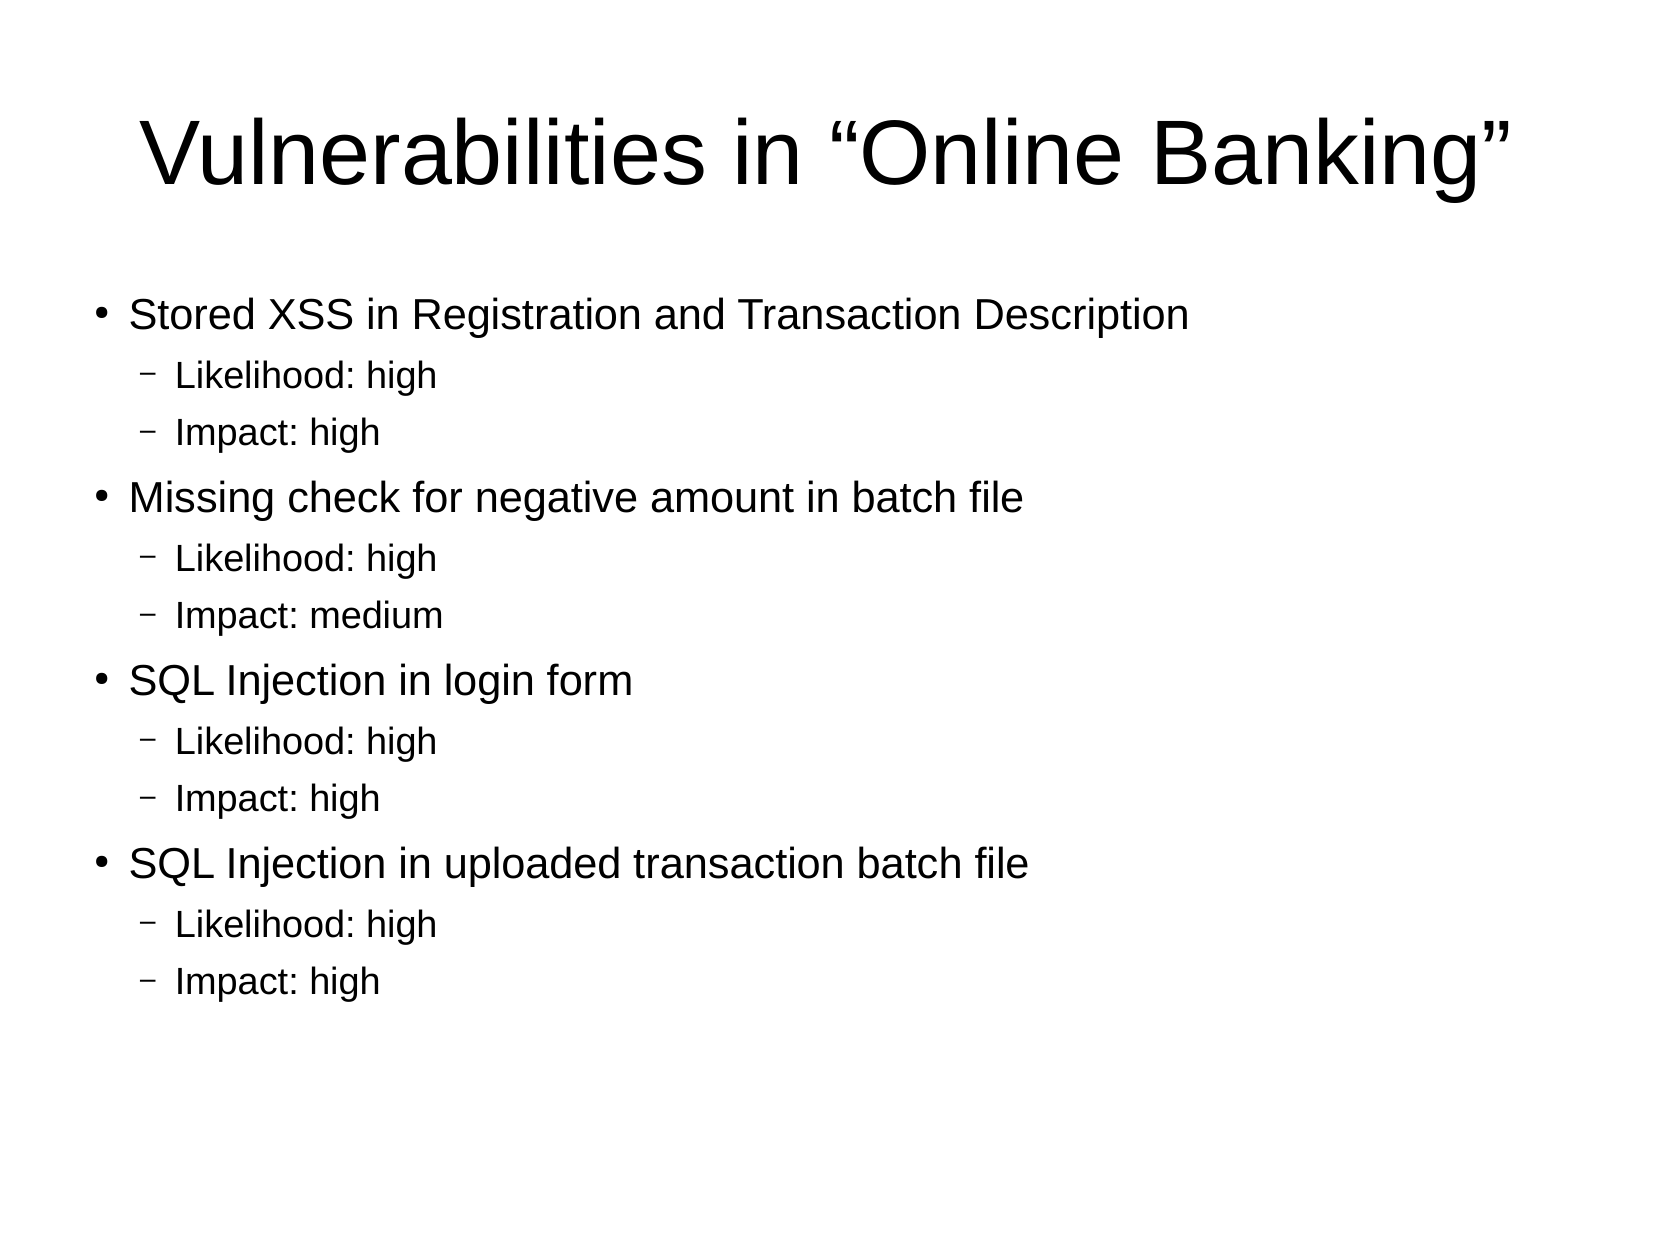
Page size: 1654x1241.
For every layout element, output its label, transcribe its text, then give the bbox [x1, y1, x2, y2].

title Vulnerabilities in “Online Banking” [82, 49, 1571, 257]
list Stored XSS in Registration and Transaction Description Likelihood: high Impact: high Missing check for negative amount in batch file Likelihood: high Impact: medium SQL Injection in login form Likelihood: high Impact: high SQL Injection in uploaded transaction batch file Likelihood: high Impact: high [82, 290, 1571, 1010]
